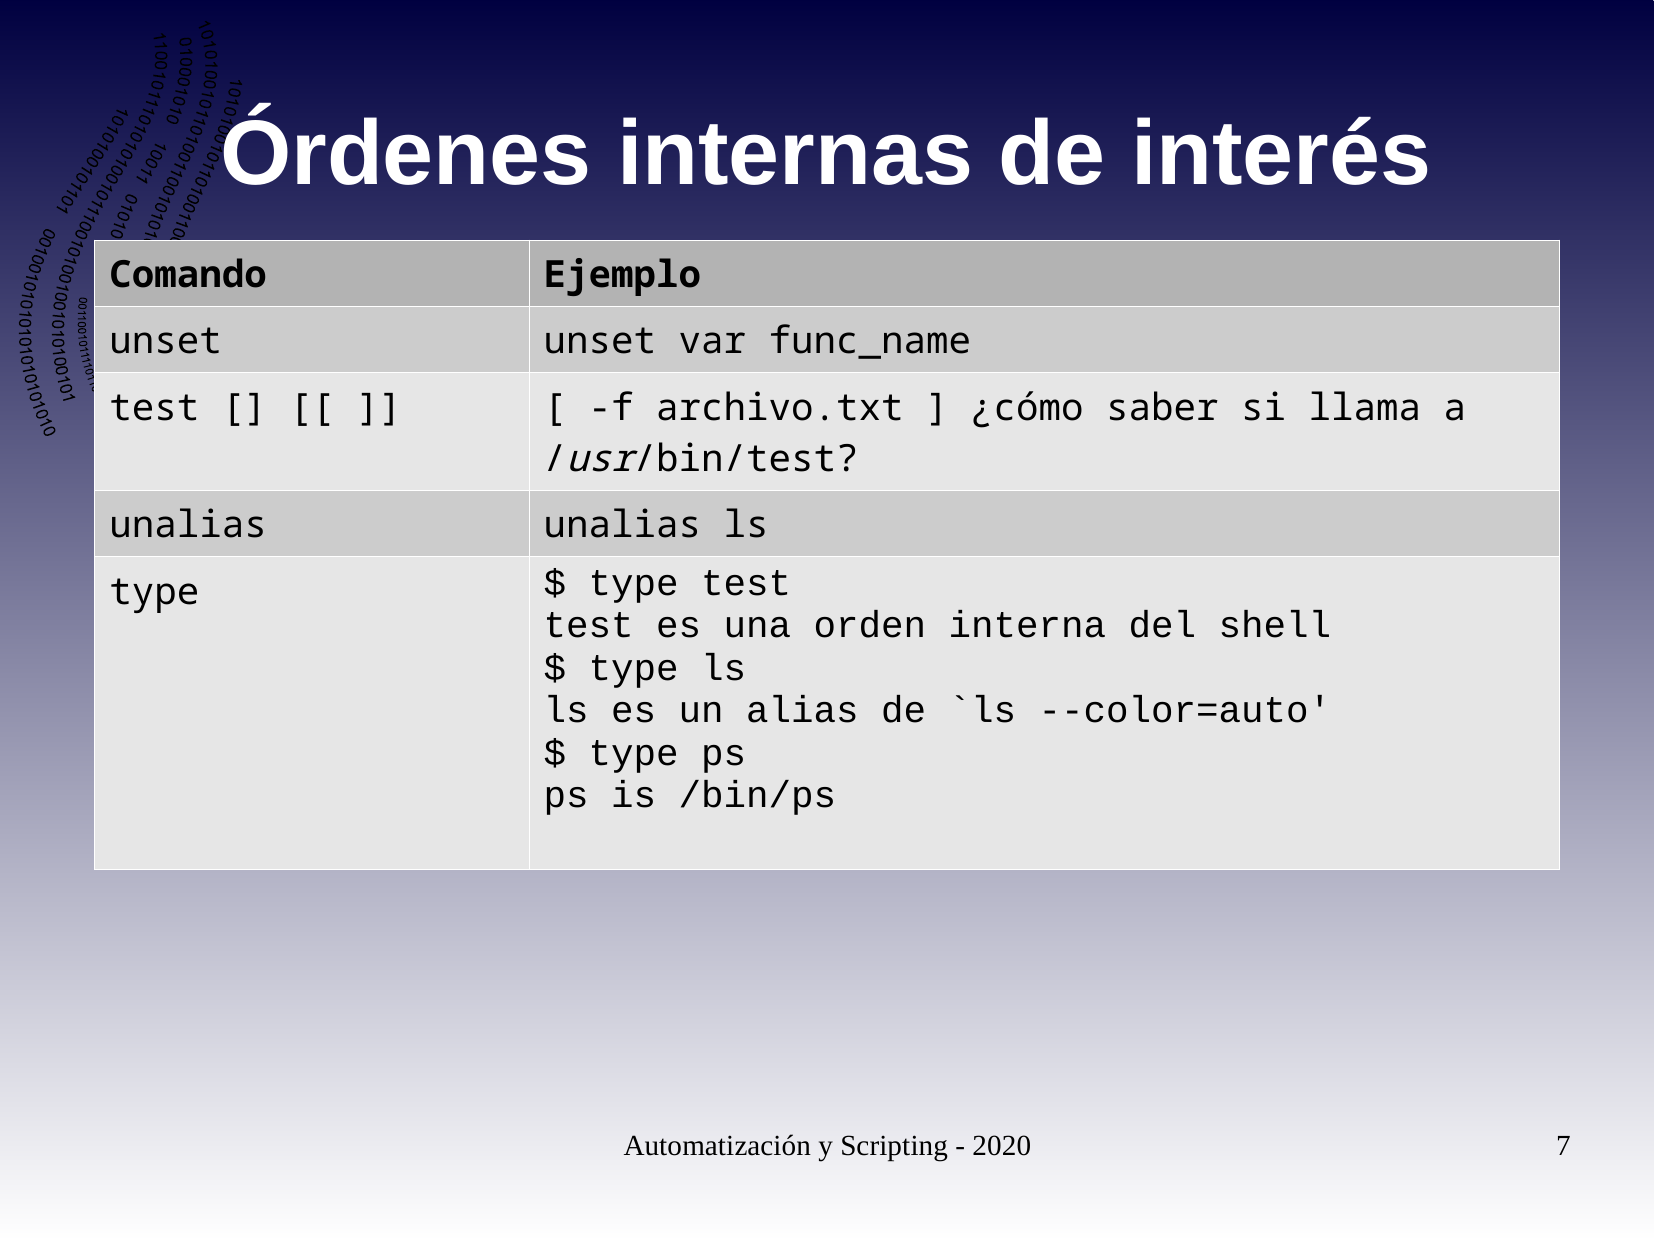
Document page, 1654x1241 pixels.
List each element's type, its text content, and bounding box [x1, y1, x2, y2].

picture [18, 20, 243, 461]
table_cell unalias [95, 491, 529, 556]
table_cell test [] [[ ]] [95, 373, 529, 490]
table_cell unalias ls [530, 491, 1559, 556]
table_header Ejemplo [530, 241, 1559, 306]
table_cell [ -f archivo.txt ] ¿cómo saber si llama a /usr/bin/test? [530, 373, 1559, 490]
table_cell unset [95, 307, 529, 372]
title Órdenes internas de interés [82, 49, 1571, 257]
table_cell unset var func_name [530, 307, 1559, 372]
table_cell type [95, 557, 529, 869]
table_cell $ type test test es una orden interna del shell $ type ls ls es un alias de `ls --color=auto' $ type ps ps is /bin/ps [530, 557, 1559, 869]
table_header Comando [95, 241, 529, 306]
